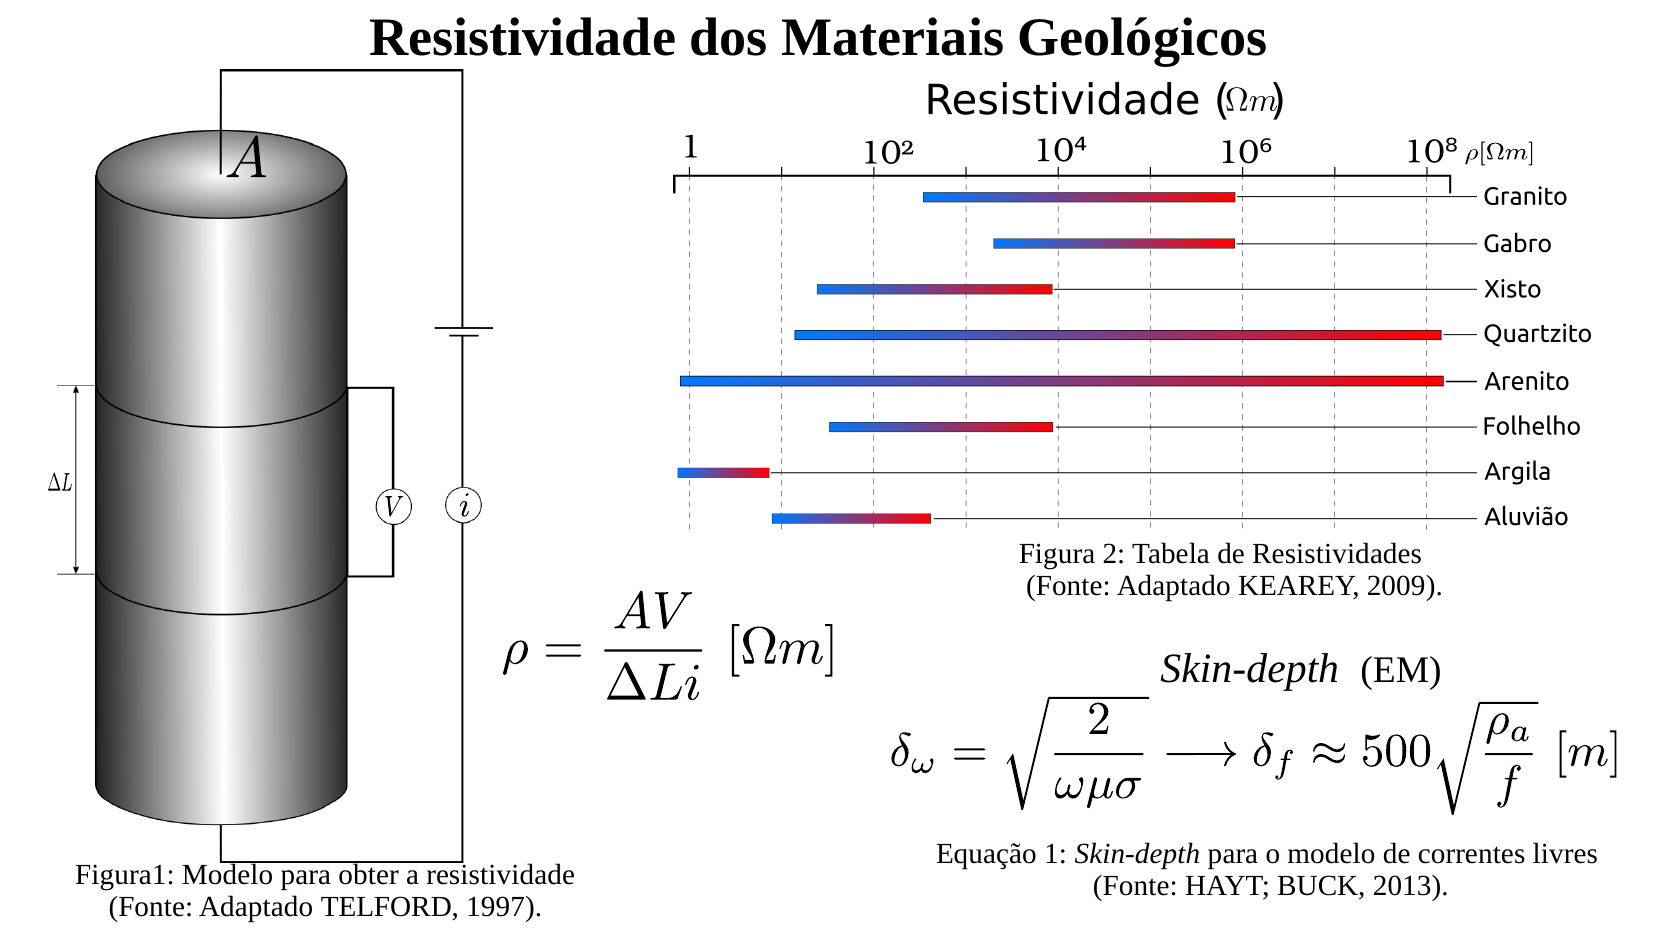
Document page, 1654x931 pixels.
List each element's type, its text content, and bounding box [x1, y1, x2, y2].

text_box [224, 135, 269, 178]
text_box Resistividade dos Materiais Geológicos [354, 0, 1294, 75]
text_box [458, 493, 471, 517]
text_box Figura 2: Tabela de Resistividades (Fonte: Adaptado KEAREY, 2009). [1003, 530, 1459, 610]
text_box Figura1: Modelo para obter a resistividade (Fonte: Adaptado TELFORD, 1997). [60, 850, 591, 931]
text_box [1464, 141, 1536, 166]
text_box [889, 696, 1623, 815]
text_box [383, 496, 405, 517]
text_box Skin-depth (EM) [1145, 637, 1465, 699]
text_box [47, 472, 73, 491]
picture [57, 69, 493, 863]
picture [673, 82, 1591, 531]
text_box Equação 1: Skin-depth para o modelo de correntes livres (Fonte: HAYT; BUCK, 2013). [921, 830, 1621, 910]
text_box [501, 590, 839, 701]
